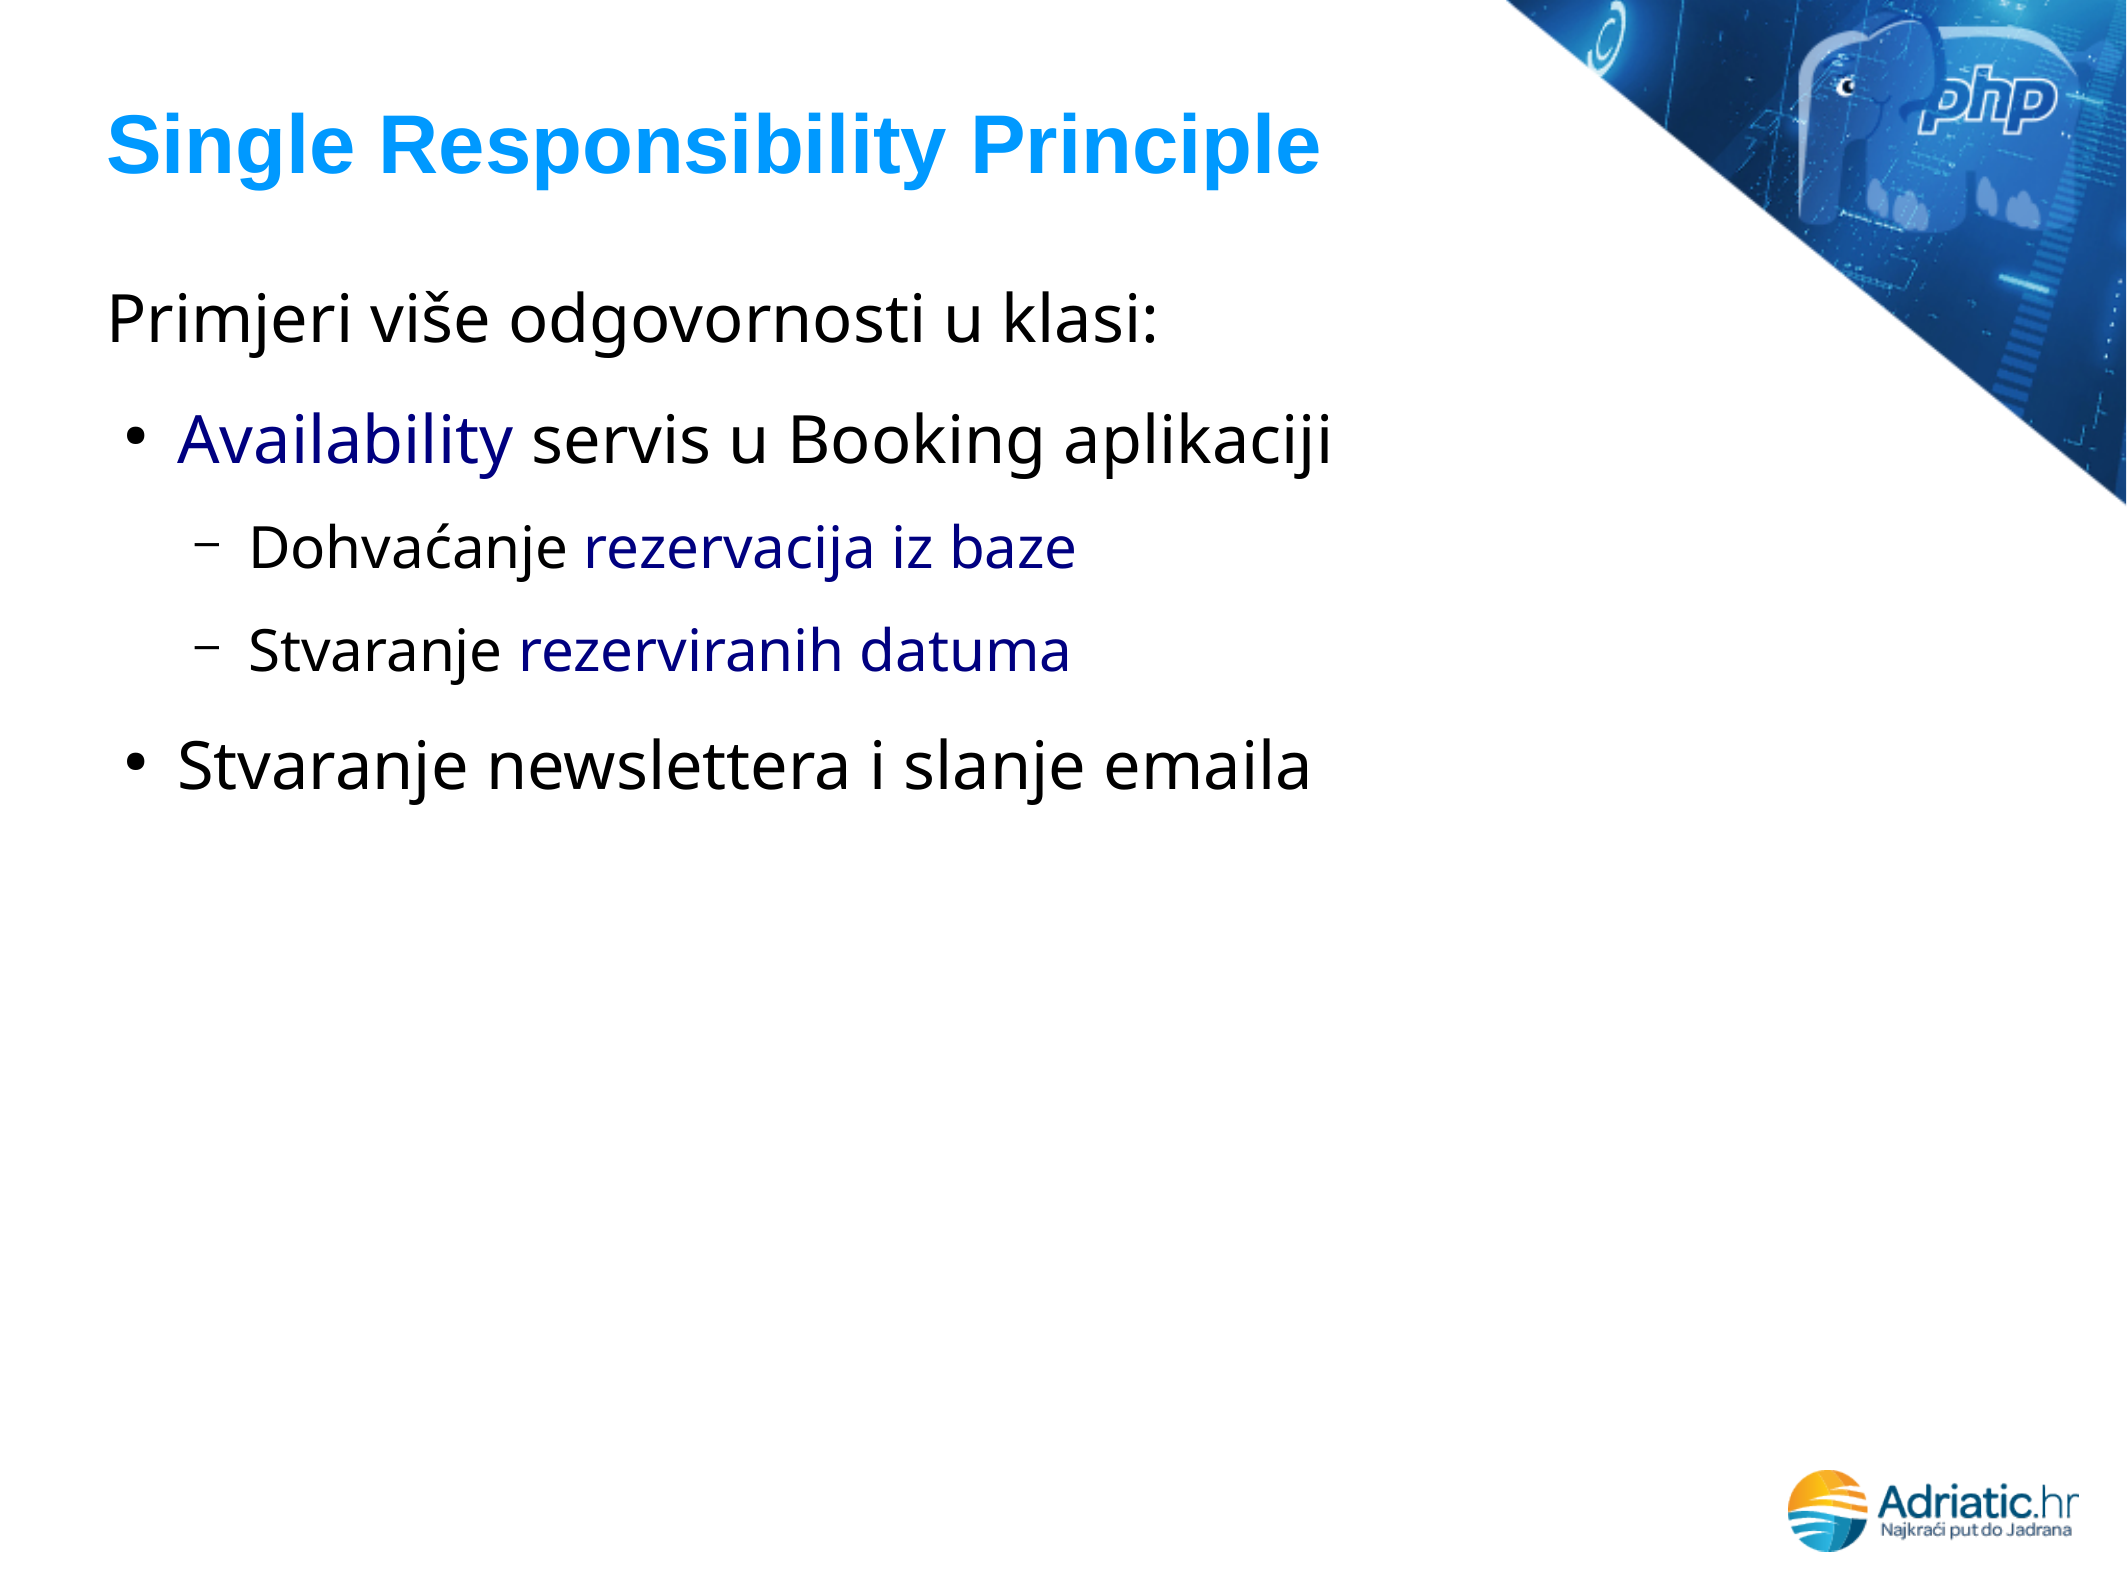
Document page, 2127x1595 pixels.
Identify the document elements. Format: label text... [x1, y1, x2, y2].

picture [1788, 1470, 2079, 1552]
picture [1505, 0, 2127, 625]
title Single Responsibility Principle [106, 70, 1630, 219]
list Primjeri više odgovornosti u klasi: Availability servis u Booking aplikaciji Dohvaćanje rezervacija iz baze Stvaranje rezerviranih datuma Stvaranje newslettera i slanje emaila [106, 271, 2020, 1453]
